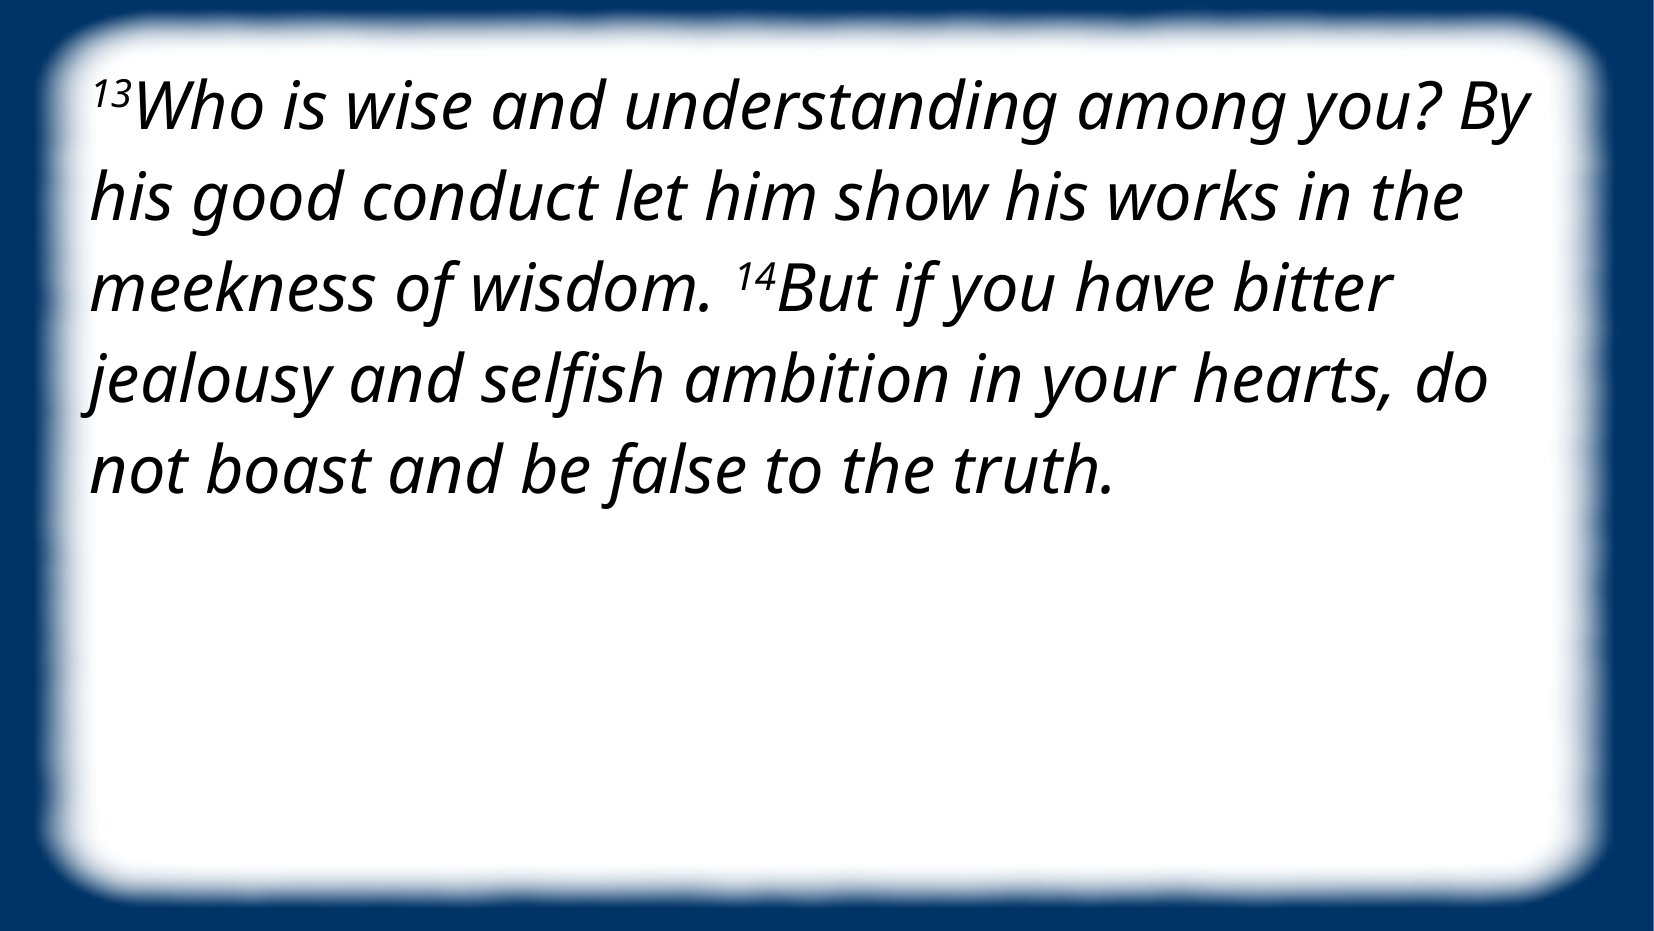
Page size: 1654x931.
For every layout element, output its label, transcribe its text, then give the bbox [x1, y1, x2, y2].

text_box 13Who is wise and understanding among you? By his good conduct let him show his works in the meekness of wisdom. 14But if you have bitter jealousy and selfish ambition in your hearts, do not boast and be false to the truth. [75, 51, 1576, 511]
picture [0, 0, 1654, 931]
